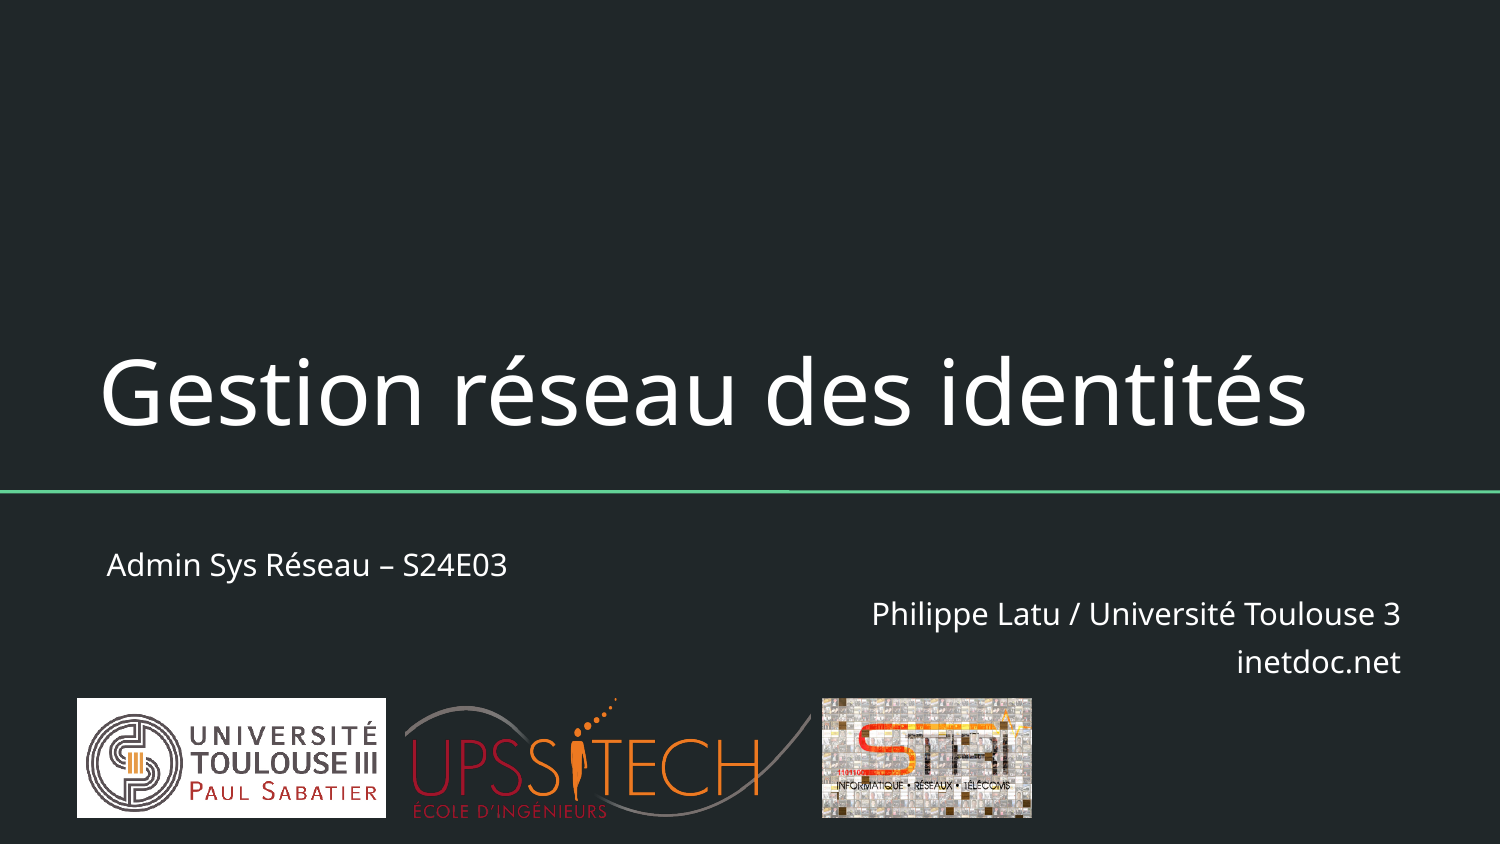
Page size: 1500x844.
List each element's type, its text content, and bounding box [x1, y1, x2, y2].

picture [77, 698, 386, 818]
title Gestion réseau des identités [83, 206, 1417, 467]
picture [822, 698, 1032, 818]
picture [405, 698, 811, 818]
subtitle Admin Sys Réseau – S24E03 Philippe Latu / Université Toulouse 3 inetdoc.net [83, 522, 1417, 700]
